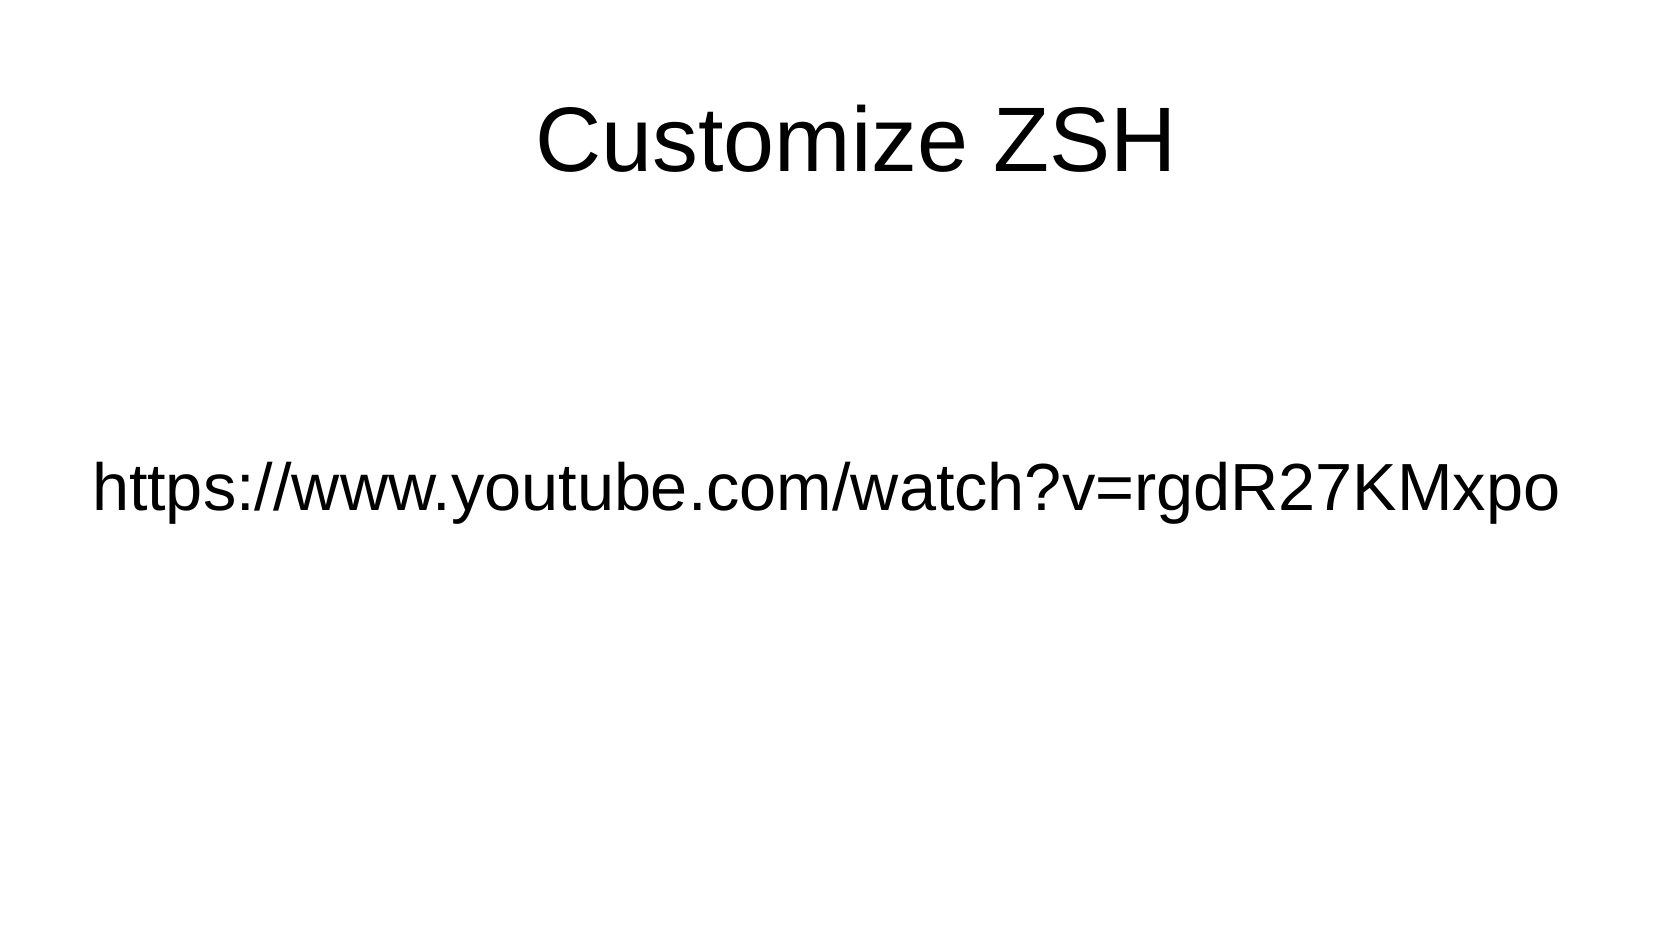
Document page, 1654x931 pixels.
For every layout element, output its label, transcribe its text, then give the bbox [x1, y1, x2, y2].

subtitle https://www.youtube.com/watch?v=rgdR27KMxpo [82, 217, 1571, 758]
title Customize ZSH [112, 62, 1601, 218]
